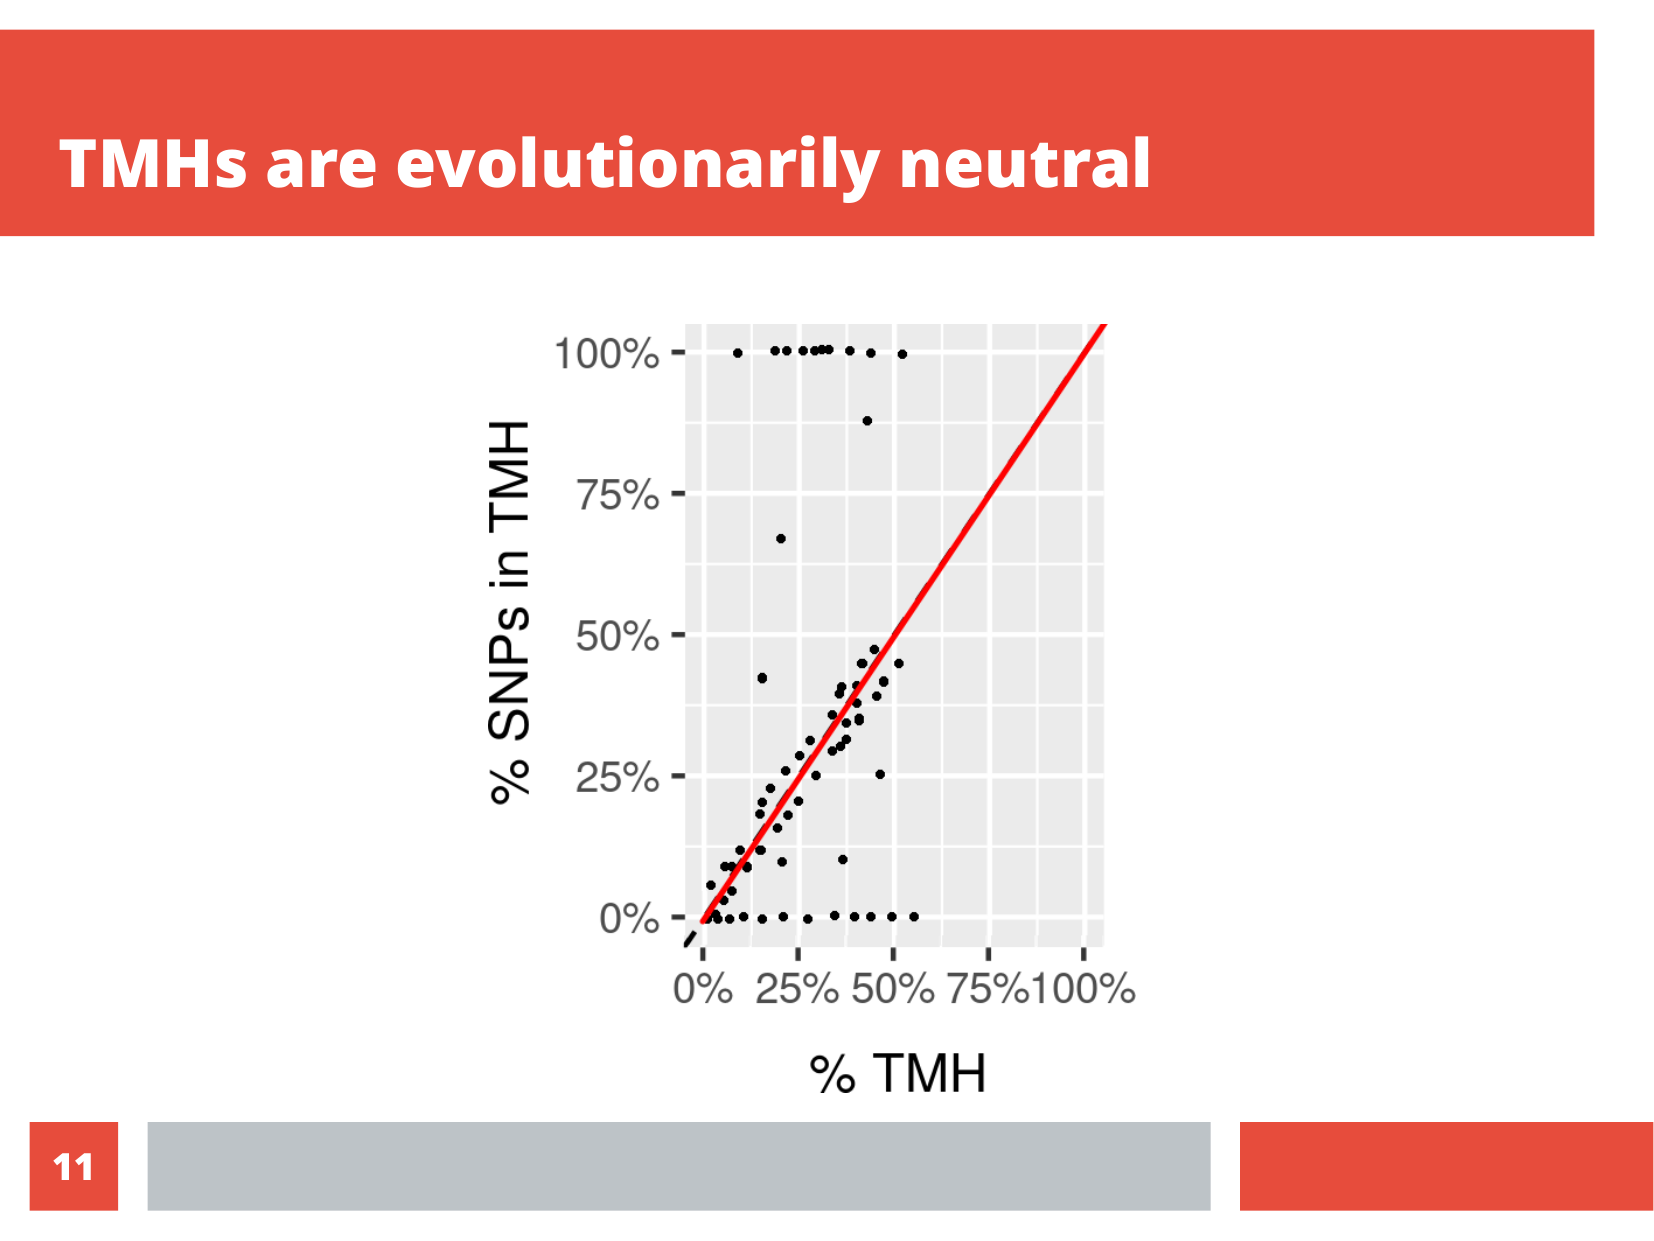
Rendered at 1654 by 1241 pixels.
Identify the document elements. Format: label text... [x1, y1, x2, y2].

picture [488, 324, 1136, 1093]
title TMHs are evolutionarily neutral [59, 59, 1595, 207]
